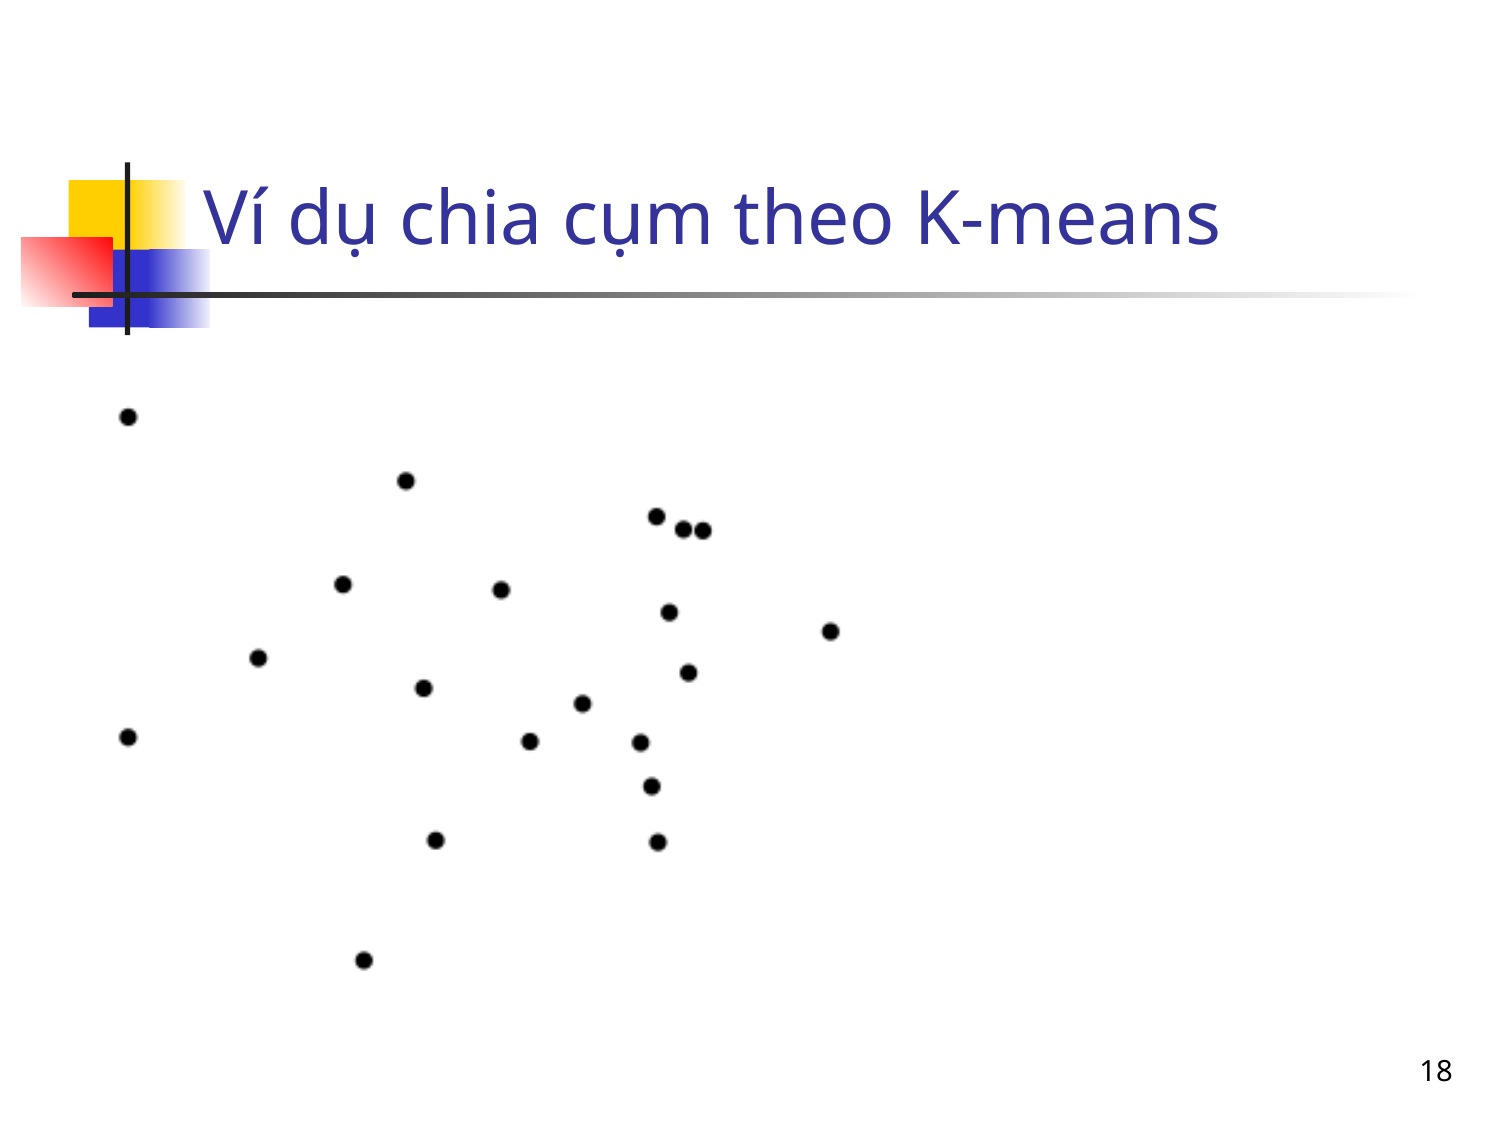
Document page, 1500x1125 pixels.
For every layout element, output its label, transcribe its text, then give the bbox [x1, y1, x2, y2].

title Ví dụ chia cụm theo K-means [188, 35, 1468, 268]
picture [64, 349, 862, 988]
slide_number <number> [1155, 1024, 1468, 1100]
